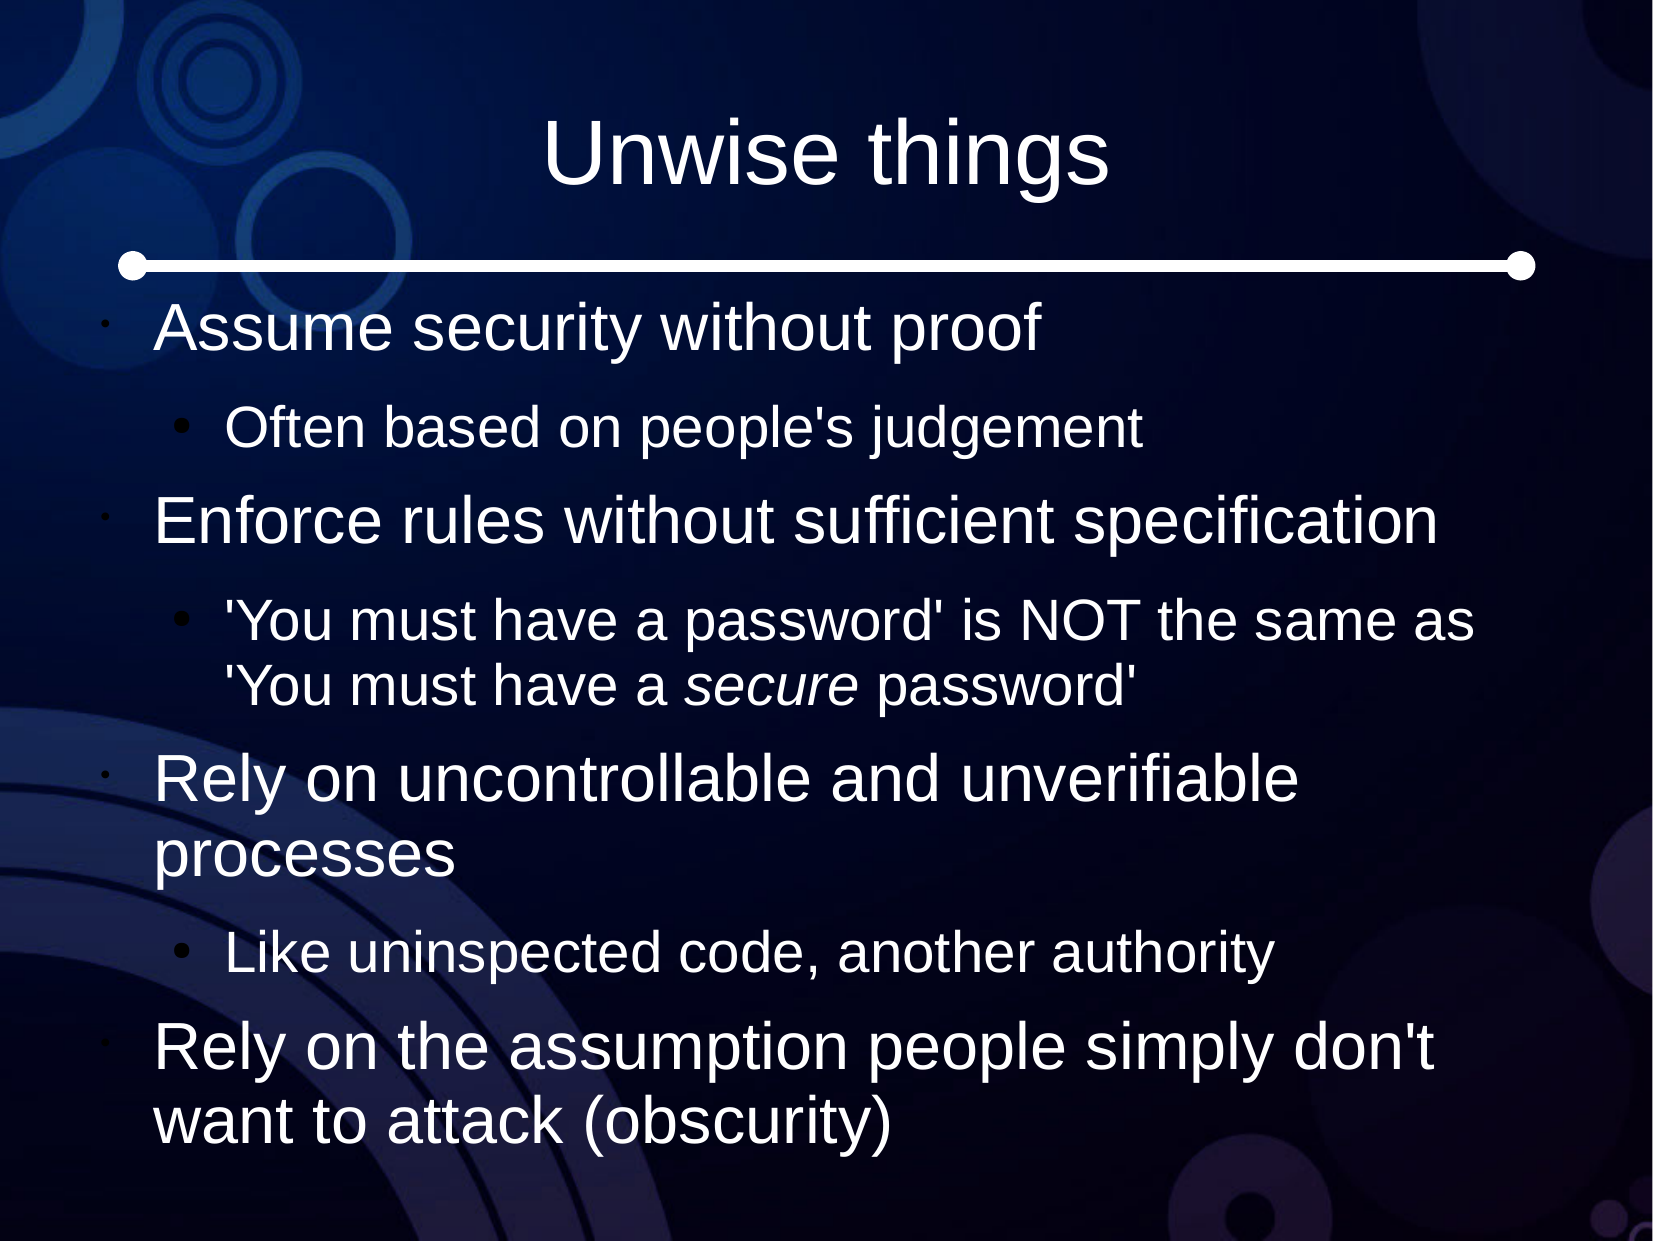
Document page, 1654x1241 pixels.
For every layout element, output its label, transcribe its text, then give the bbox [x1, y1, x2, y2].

list Assume security without proof Often based on people's judgement Enforce rules without sufficient specification 'You must have a password' is NOT the same as 'You must have a secure password' Rely on uncontrollable and unverifiable processes Like uninspected code, another authority Rely on the assumption people simply don't want to attack (obscurity) [82, 290, 1571, 1159]
title Unwise things [82, 49, 1571, 257]
picture [0, 0, 1653, 1241]
